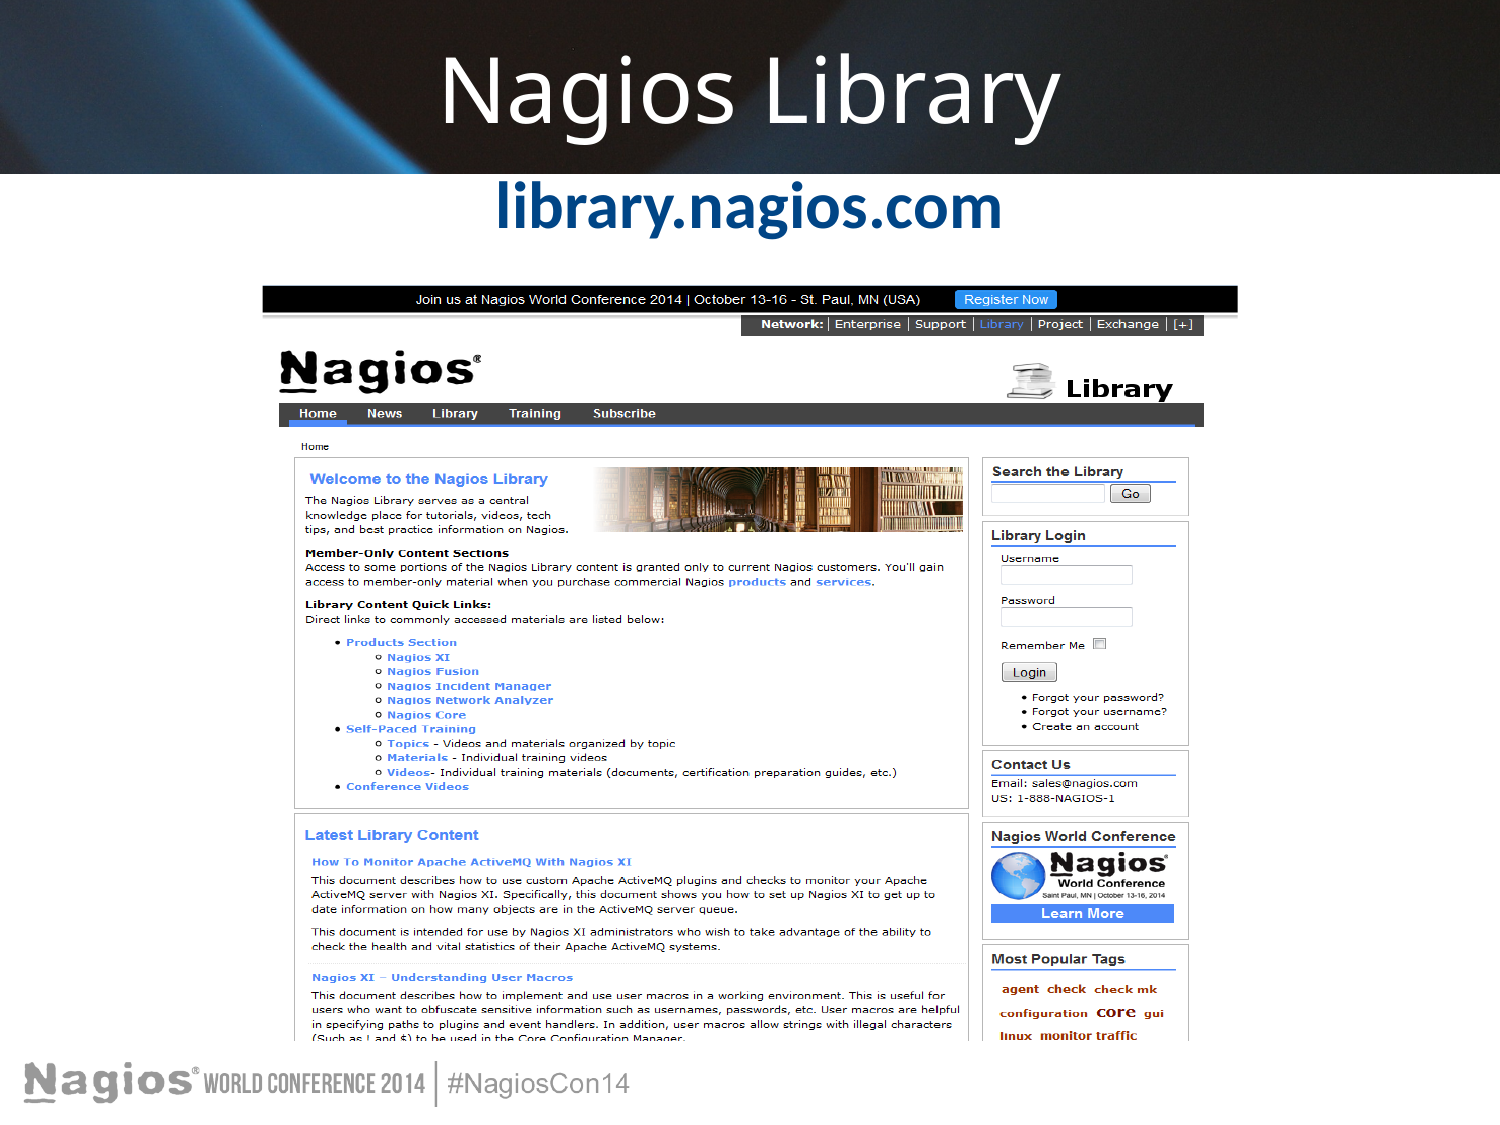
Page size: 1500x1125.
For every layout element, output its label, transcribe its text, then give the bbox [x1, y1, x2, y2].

text_box library.nagios.com [252, 171, 1248, 267]
title Nagios Library [75, 0, 1426, 174]
picture [262, 285, 1238, 1041]
